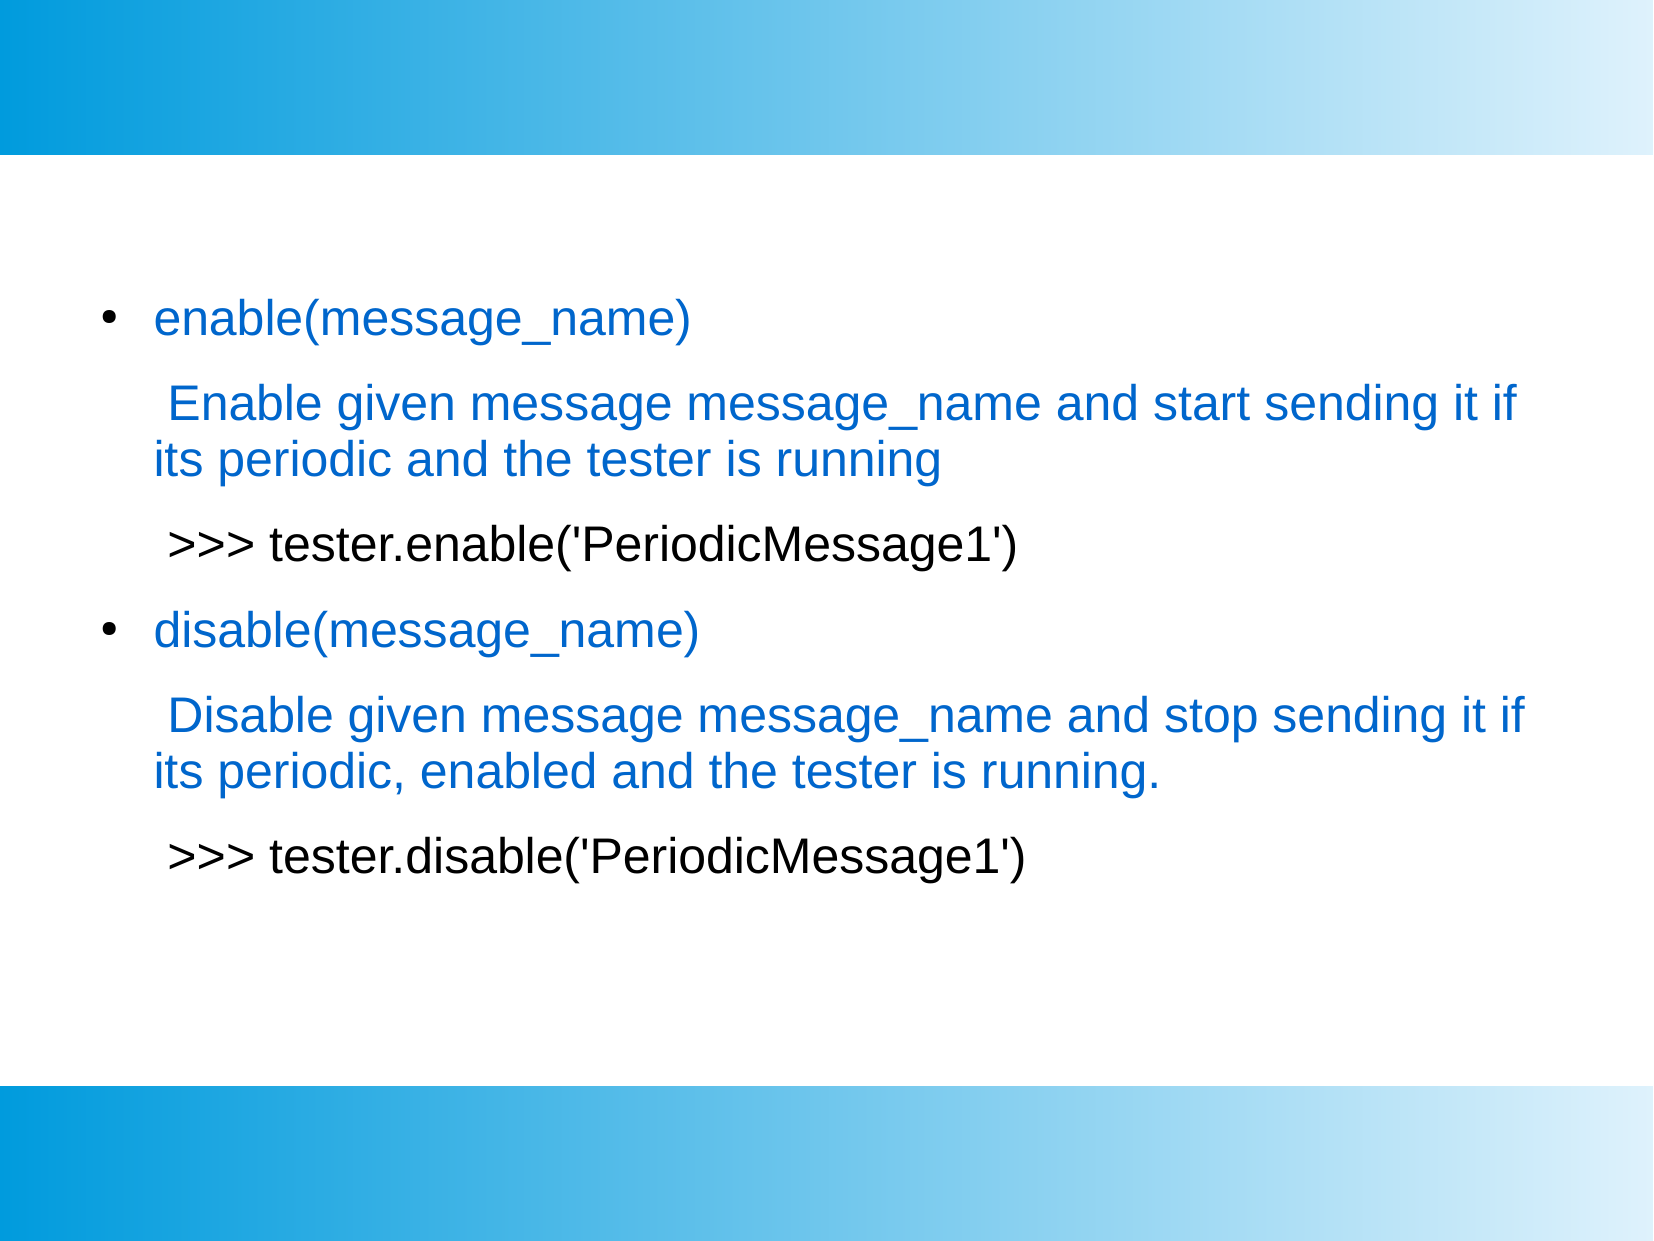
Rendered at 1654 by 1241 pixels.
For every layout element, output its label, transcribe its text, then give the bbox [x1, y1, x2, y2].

list enable(message_name) Enable given message message_name and start sending it if its periodic and the tester is running >>> tester.enable('PeriodicMessage1') disable(message_name) Disable given message message_name and stop sending it if its periodic, enabled and the tester is running. >>> tester.disable('PeriodicMessage1') [82, 290, 1571, 1010]
